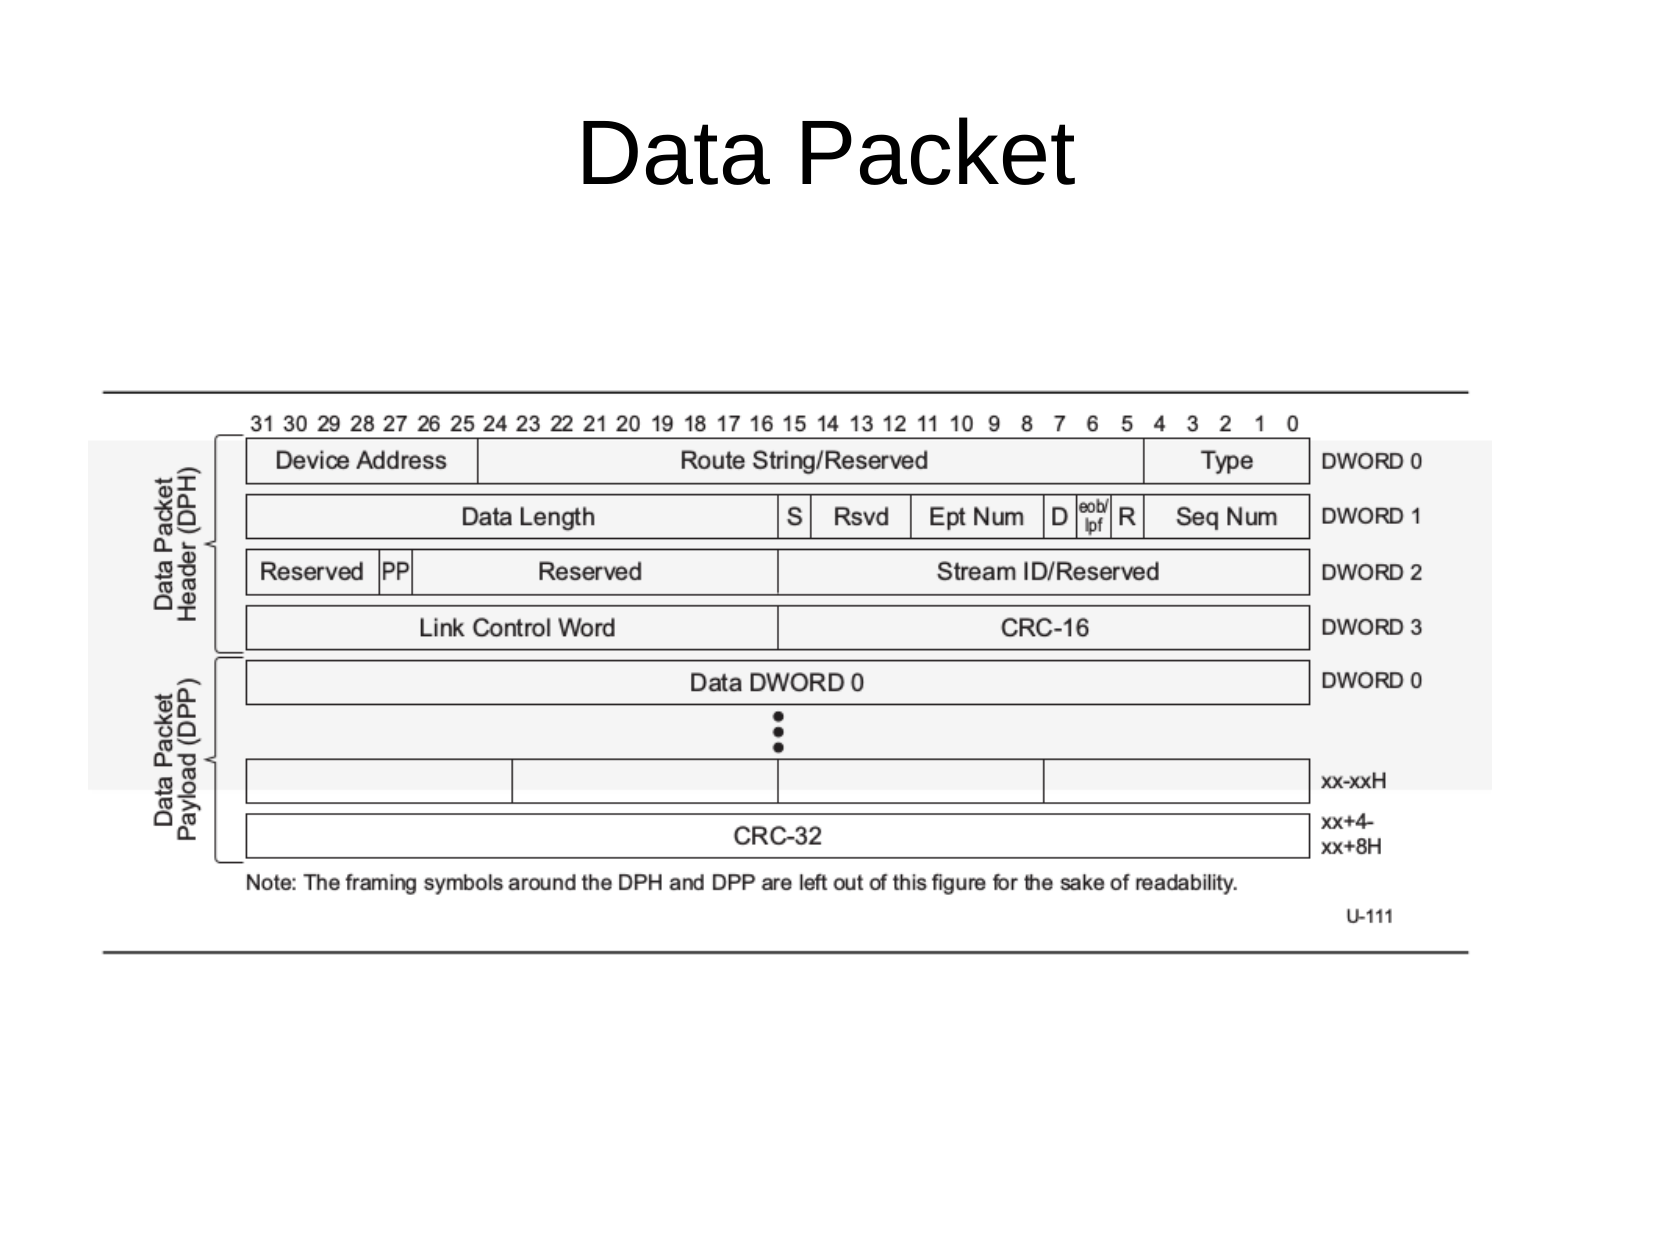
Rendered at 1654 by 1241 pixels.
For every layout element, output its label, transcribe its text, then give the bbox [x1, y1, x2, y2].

title Data Packet [82, 49, 1571, 257]
picture [88, 383, 1492, 956]
